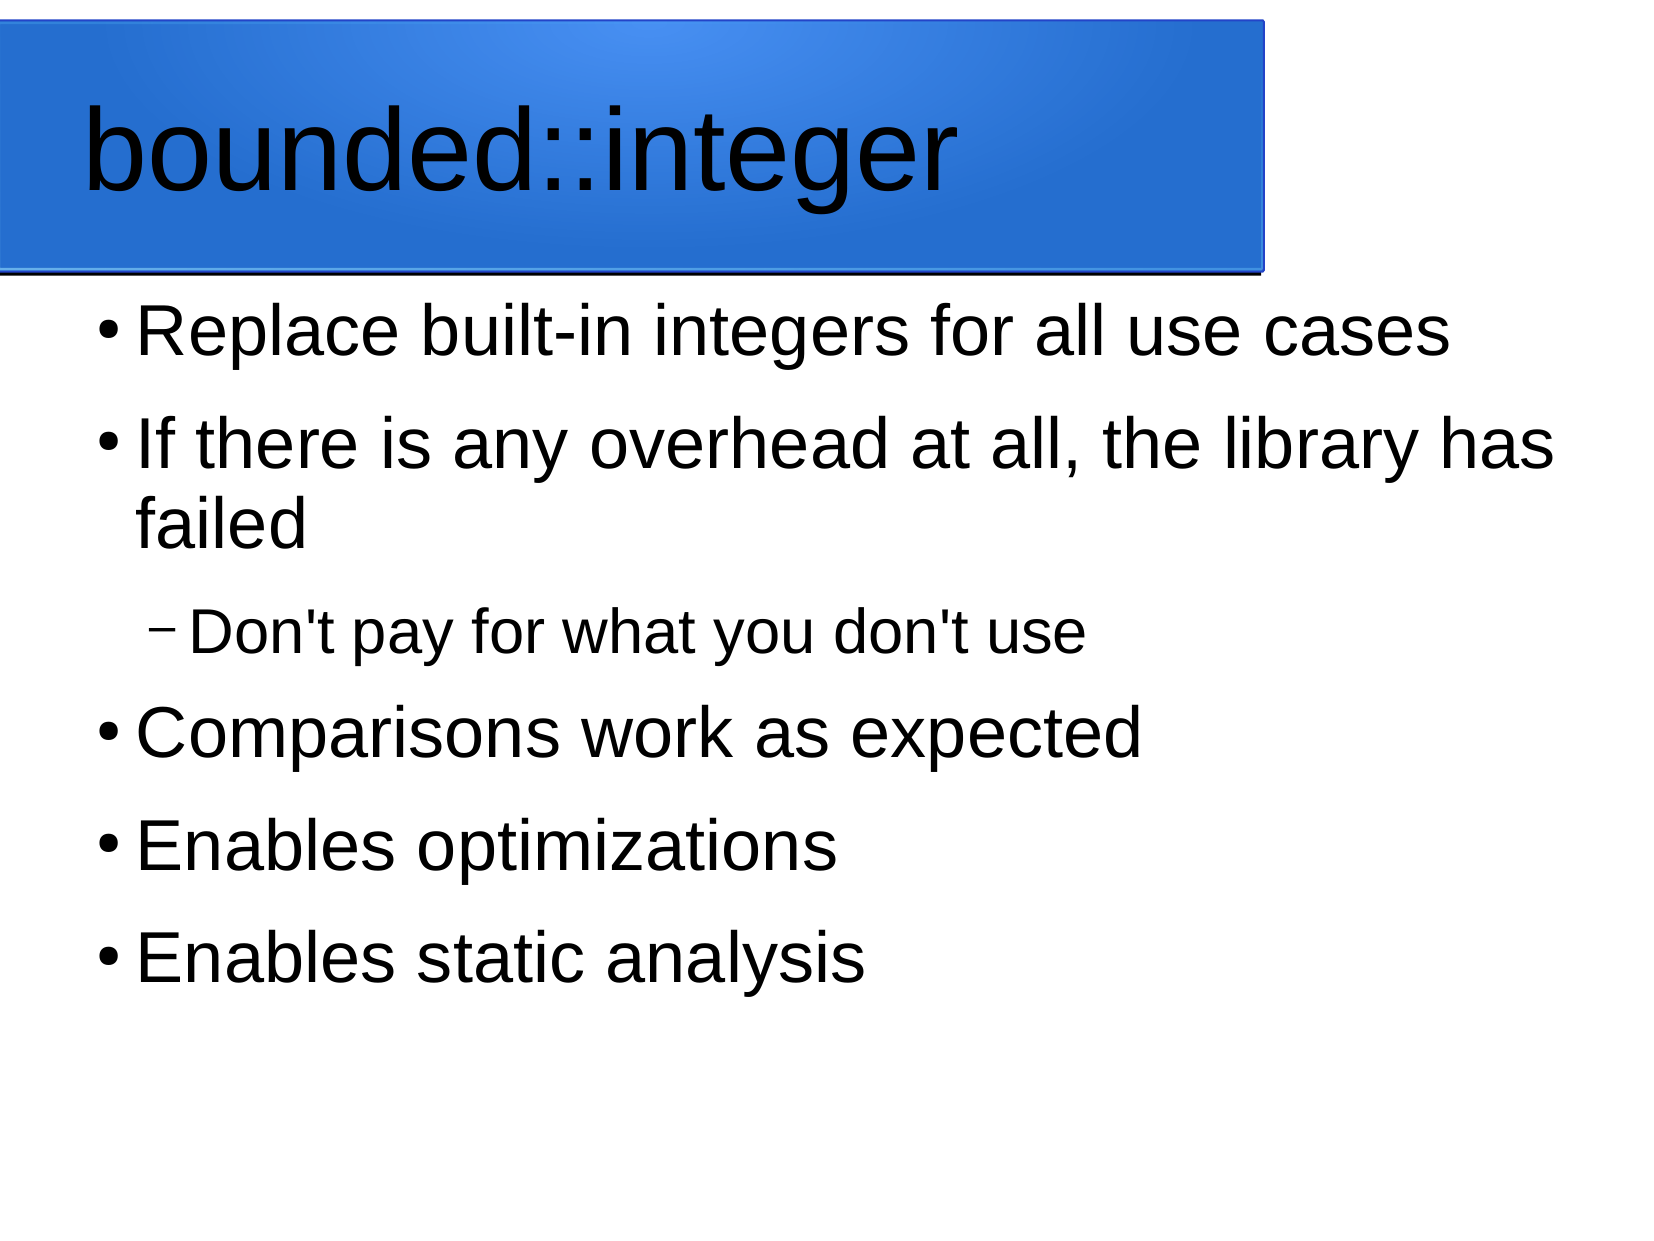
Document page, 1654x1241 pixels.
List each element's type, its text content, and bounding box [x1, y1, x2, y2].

title bounded::integer [82, 47, 1235, 252]
list Replace built-in integers for all use cases If there is any overhead at all, the library has failed Don't pay for what you don't use Comparisons work as expected Enables optimizations Enables static analysis [82, 290, 1571, 1010]
